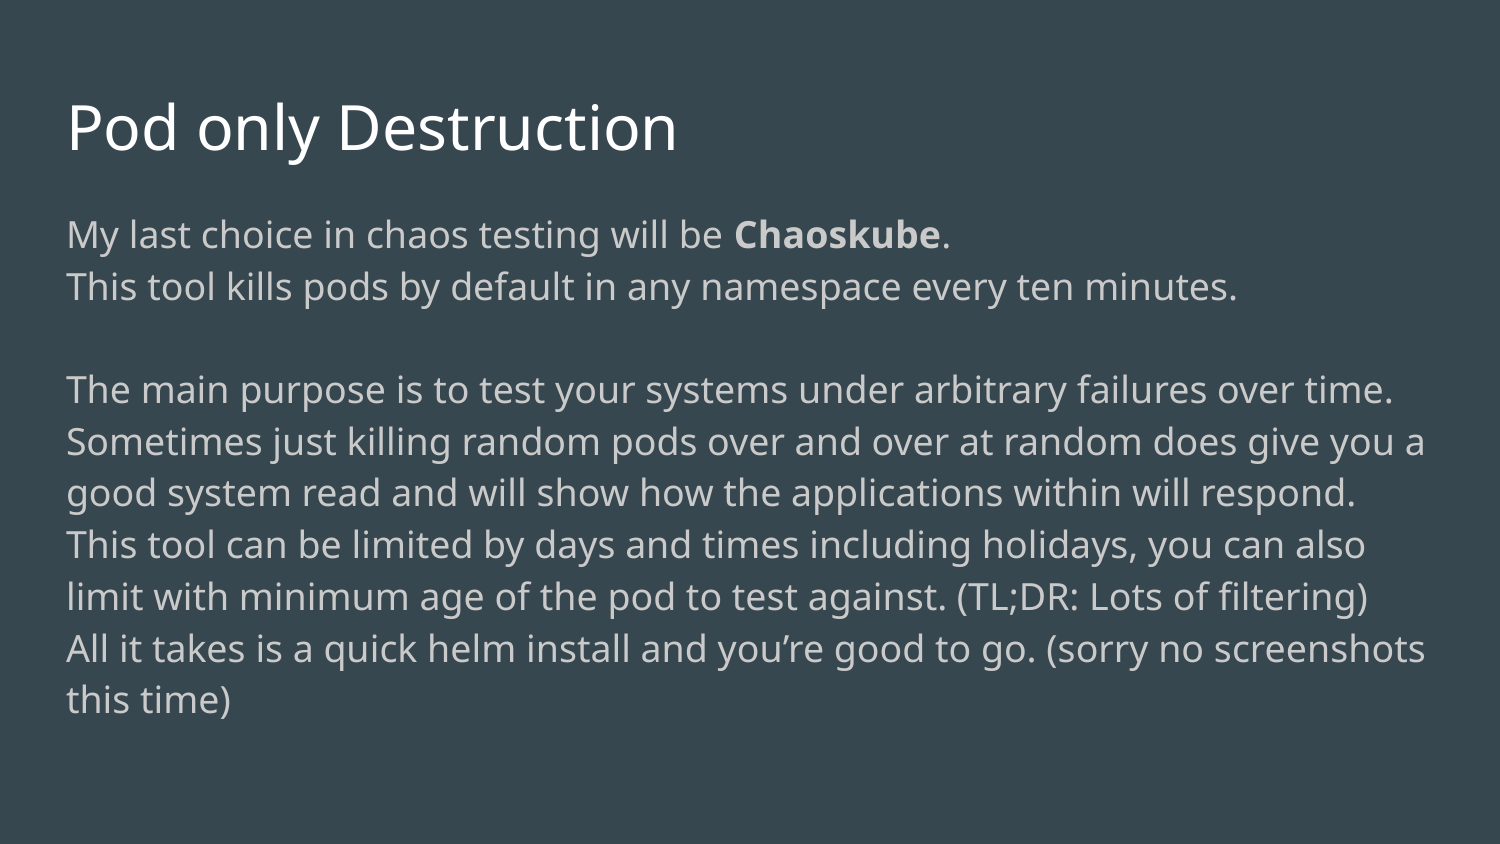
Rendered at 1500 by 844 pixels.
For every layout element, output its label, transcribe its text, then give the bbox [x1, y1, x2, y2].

title Pod only Destruction [51, 72, 1449, 167]
list My last choice in chaos testing will be Chaoskube. This tool kills pods by default in any namespace every ten minutes. The main purpose is to test your systems under arbitrary failures over time. Sometimes just killing random pods over and over at random does give you a good system read and will show how the applications within will respond. This tool can be limited by days and times including holidays, you can also limit with minimum age of the pod to test against. (TL;DR: Lots of filtering) All it takes is a quick helm install and you’re good to go. (sorry no screenshots this time) [51, 189, 1449, 750]
